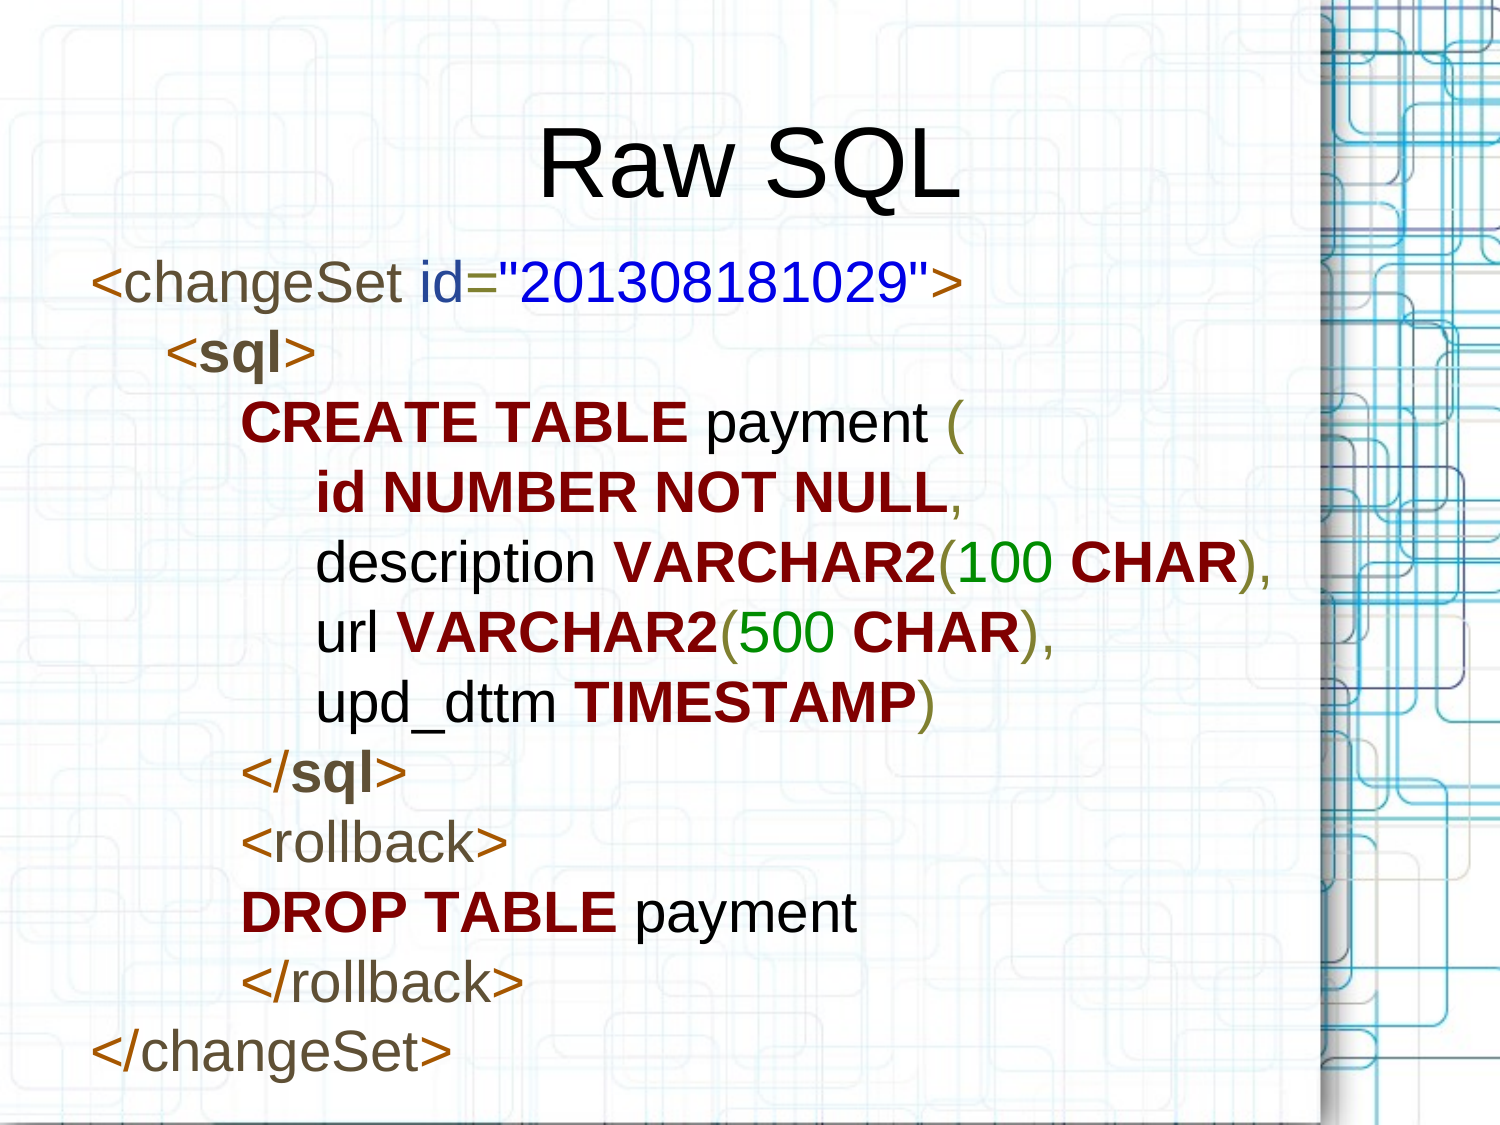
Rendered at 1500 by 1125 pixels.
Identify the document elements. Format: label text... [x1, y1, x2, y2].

picture [0, 0, 1500, 1125]
title Raw SQL [75, 45, 1425, 228]
list <changeSet id="201308181029"> <sql> CREATE TABLE payment ( id NUMBER NOT NULL, description VARCHAR2(100 CHAR), url VARCHAR2(500 CHAR), upd_dttm TIMESTAMP) </sql> <rollback> DROP TABLE payment </rollback> </changeSet> [75, 228, 1425, 1084]
